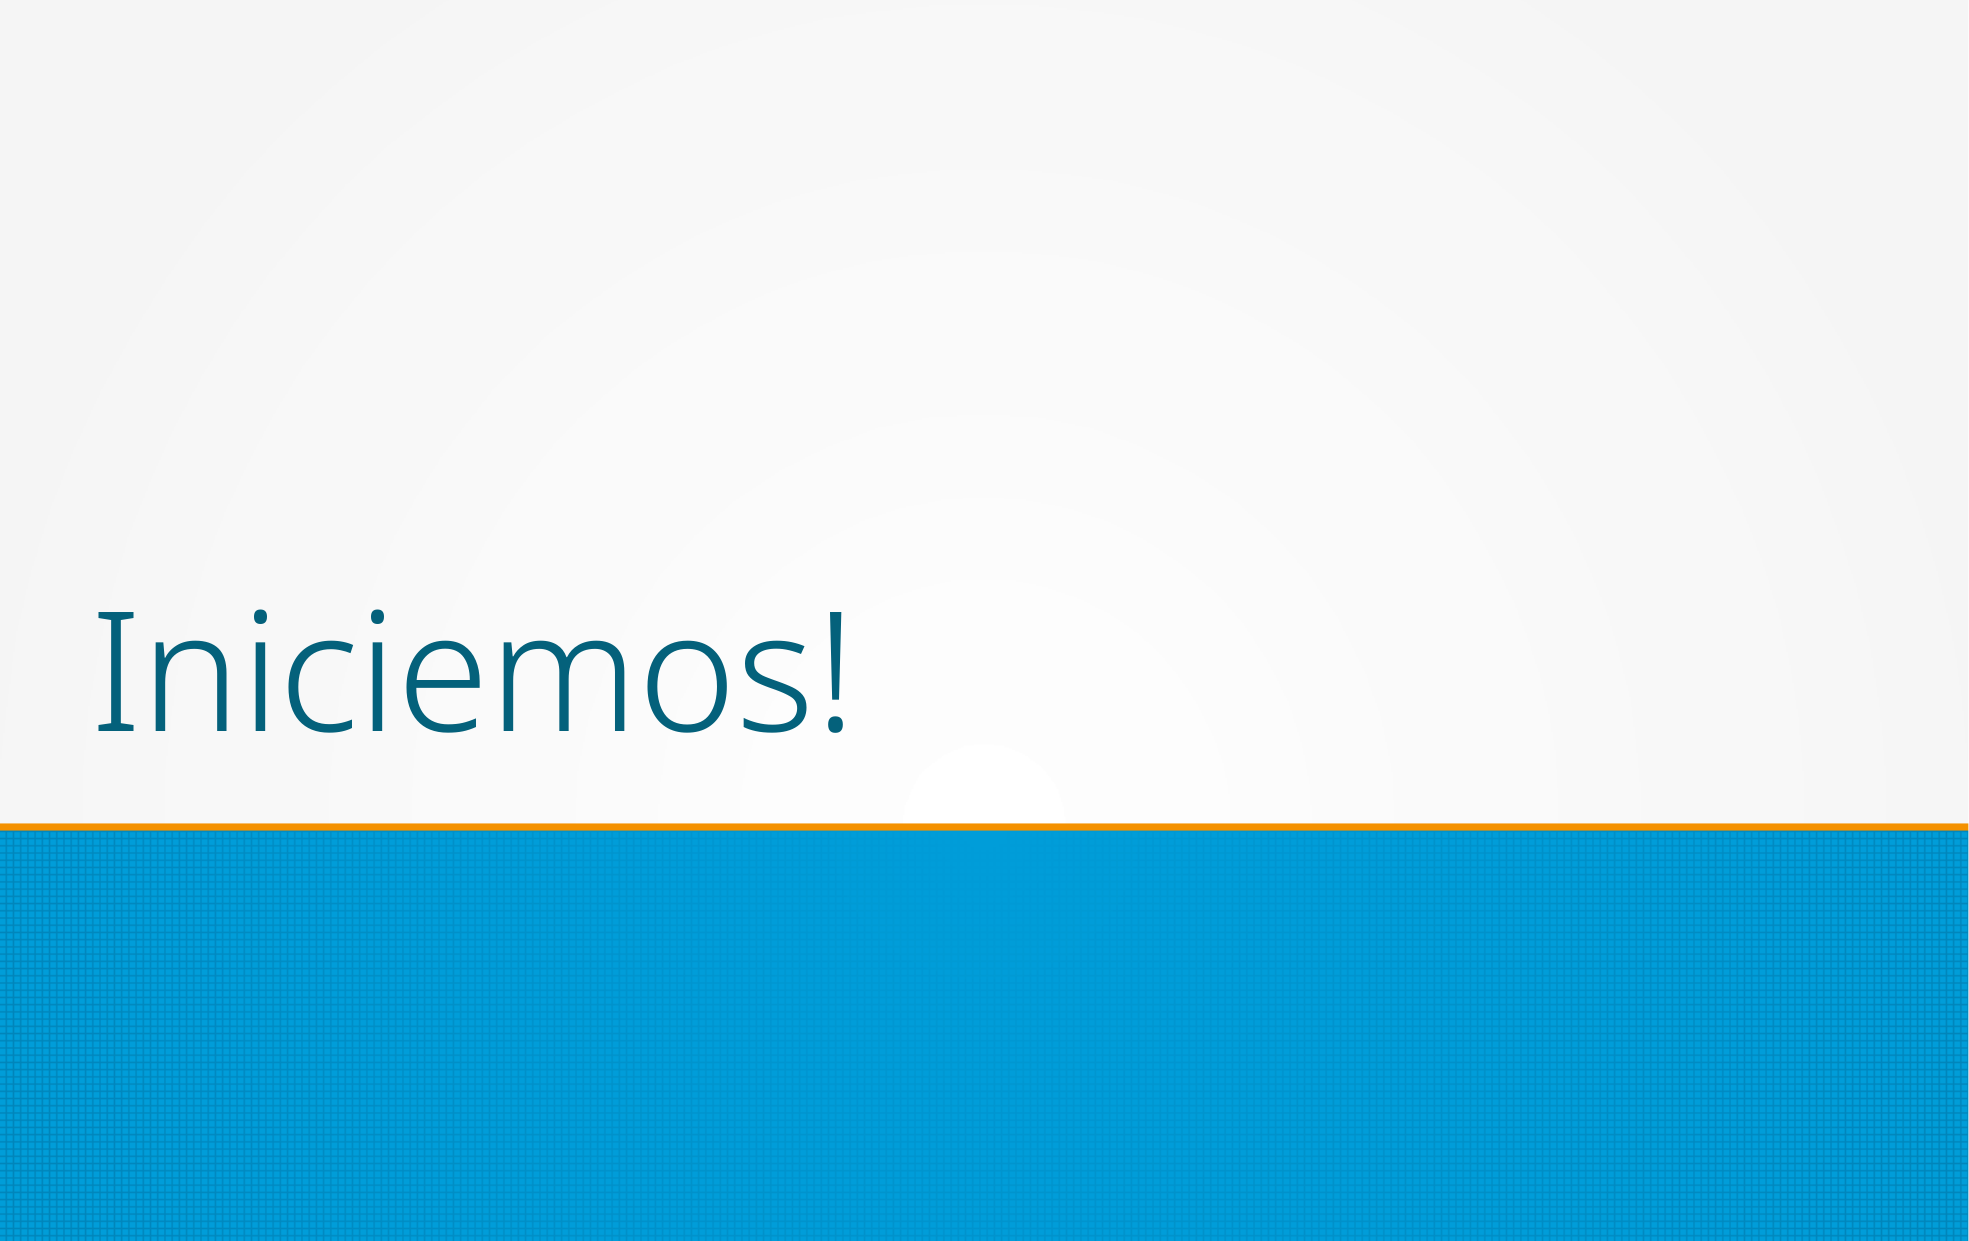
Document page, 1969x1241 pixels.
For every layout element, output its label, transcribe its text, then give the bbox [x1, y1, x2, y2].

title Iniciemos! [90, 49, 1862, 781]
picture [0, 0, 1969, 830]
